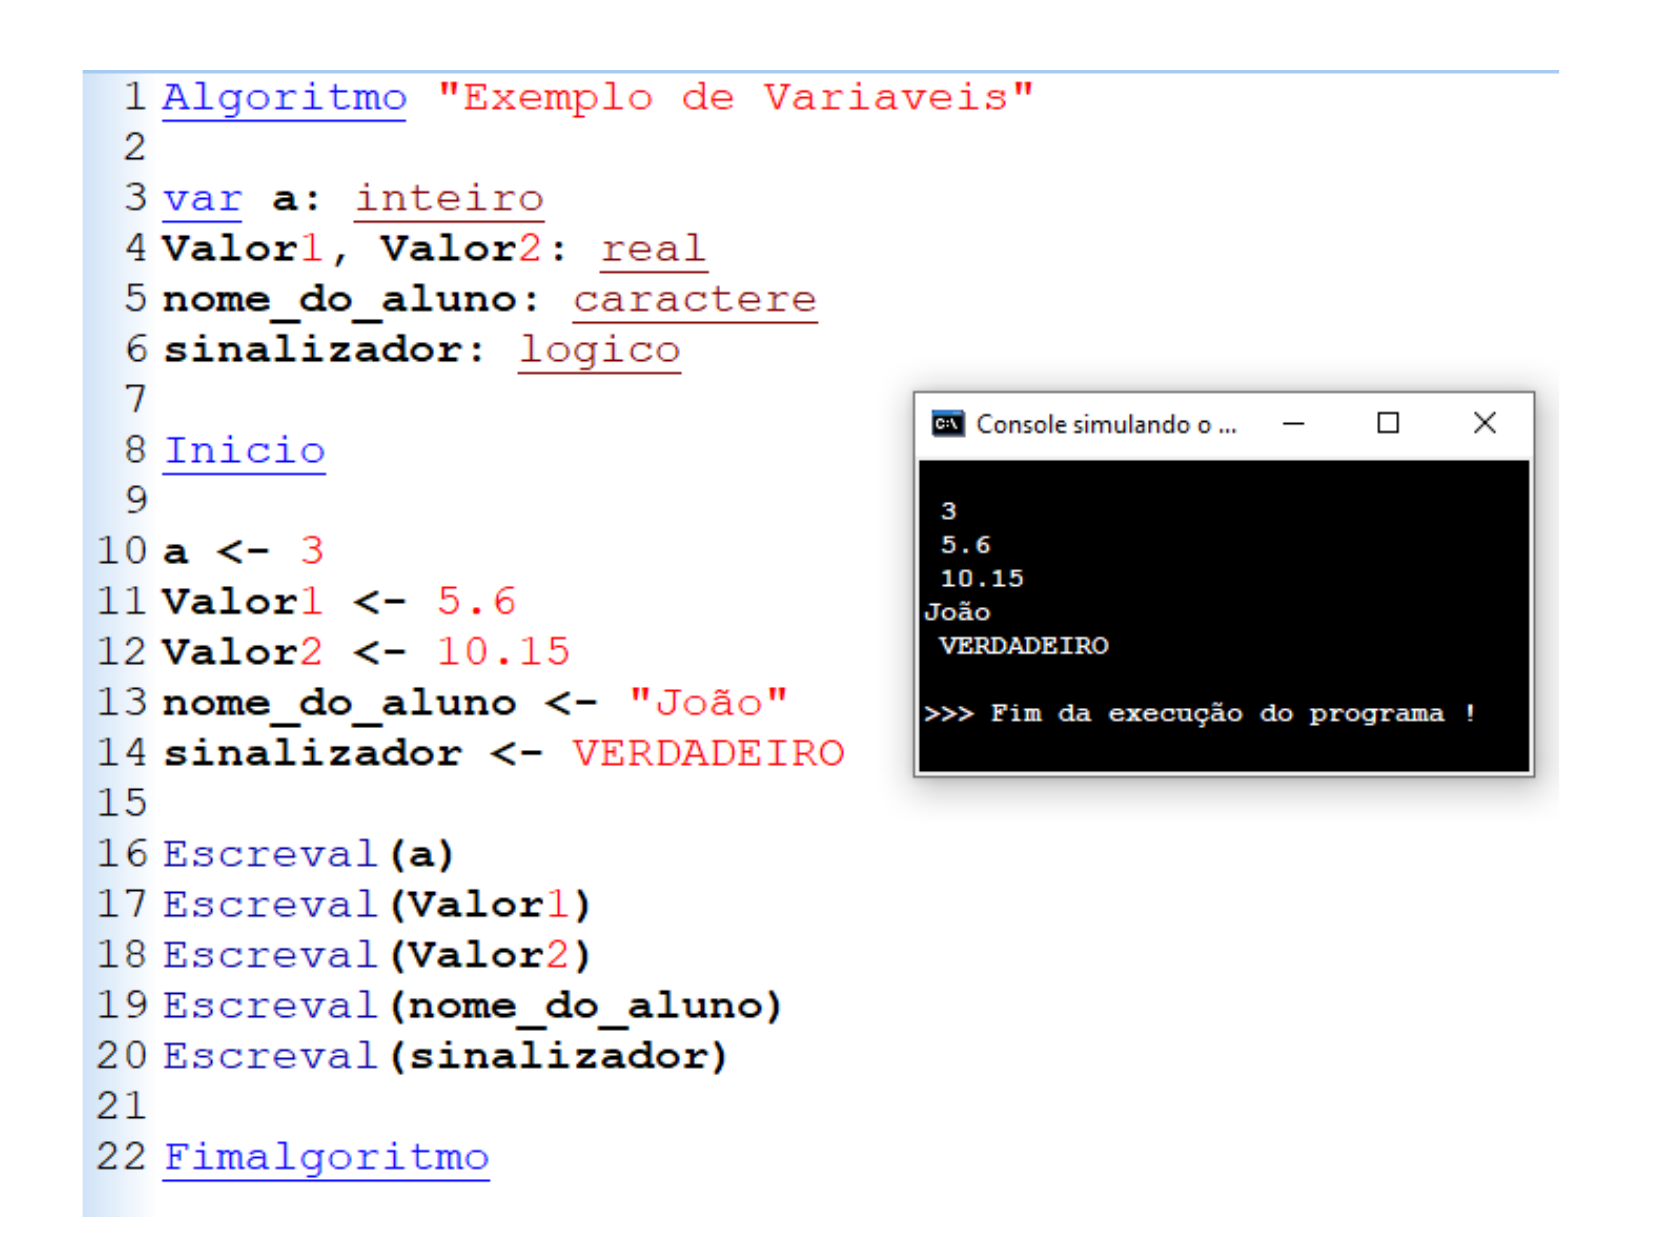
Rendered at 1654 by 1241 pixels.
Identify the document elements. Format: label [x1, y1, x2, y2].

picture [82, 70, 1560, 1217]
